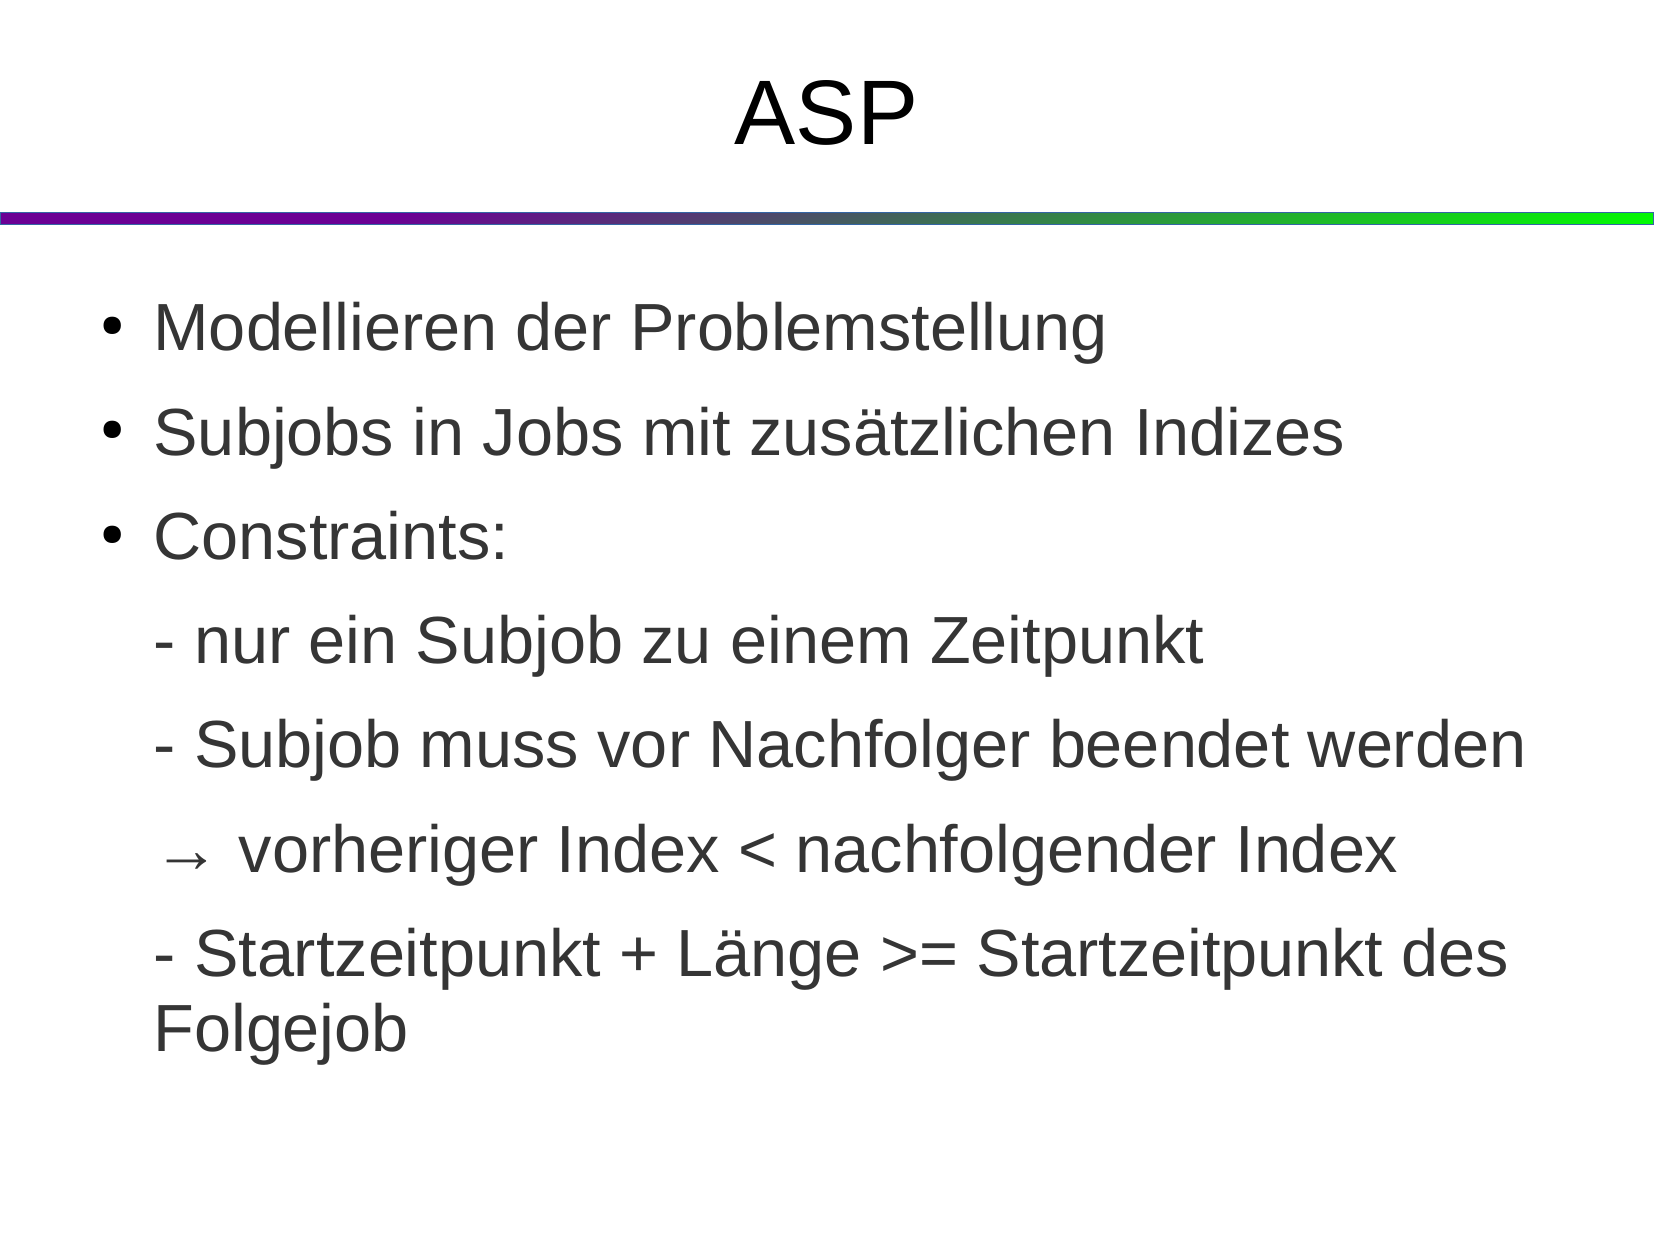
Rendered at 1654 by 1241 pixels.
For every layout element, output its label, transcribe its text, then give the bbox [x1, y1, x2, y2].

list Modellieren der Problemstellung Subjobs in Jobs mit zusätzlichen Indizes Constraints: - nur ein Subjob zu einem Zeitpunkt - Subjob muss vor Nachfolger beendet werden → vorheriger Index < nachfolgender Index - Startzeitpunkt + Länge >= Startzeitpunkt des Folgejob [82, 290, 1571, 1111]
title ASP [82, 49, 1571, 178]
